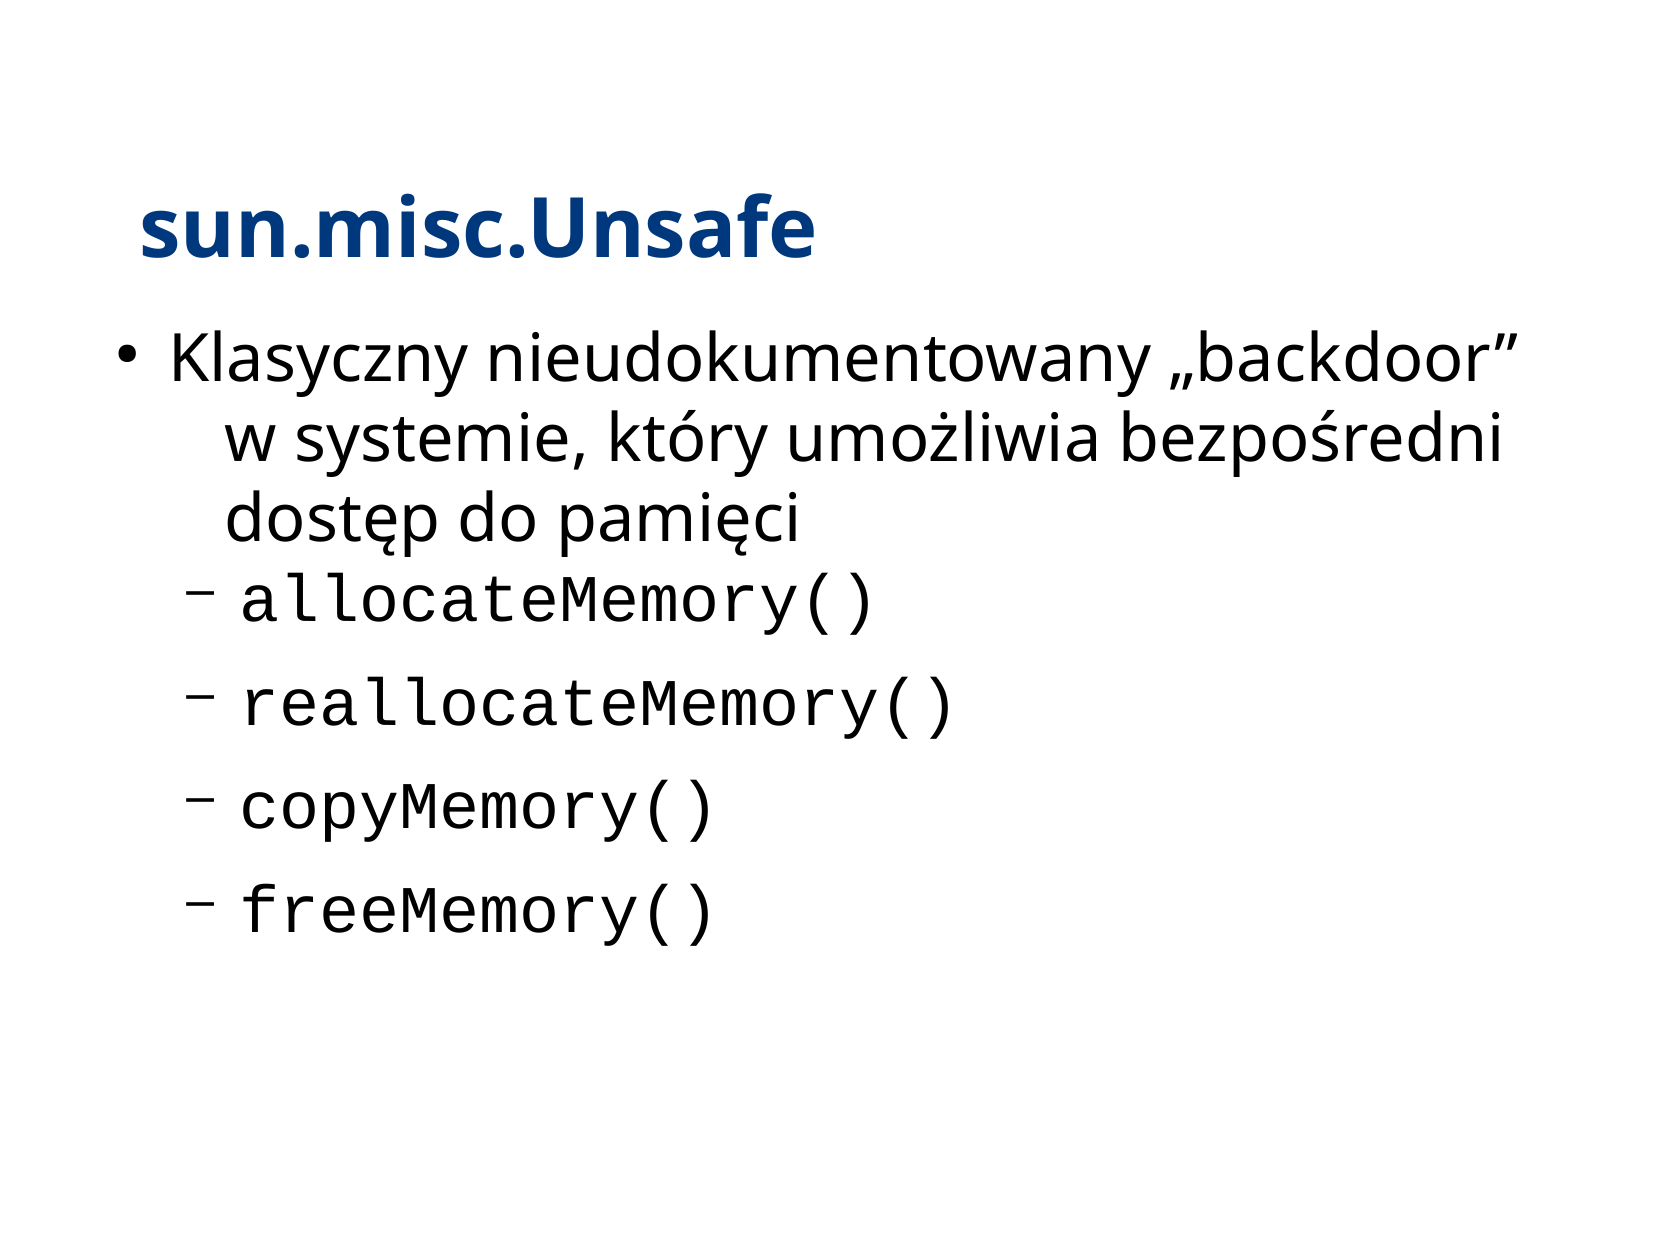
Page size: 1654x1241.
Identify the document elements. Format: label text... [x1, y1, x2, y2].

title sun.misc.Unsafe [82, 49, 1571, 290]
list Klasyczny nieudokumentowany „backdoor” w systemie, który umożliwia bezpośredni dostęp do pamięci allocateMemory() reallocateMemory() copyMemory() freeMemory() [82, 299, 1571, 1176]
